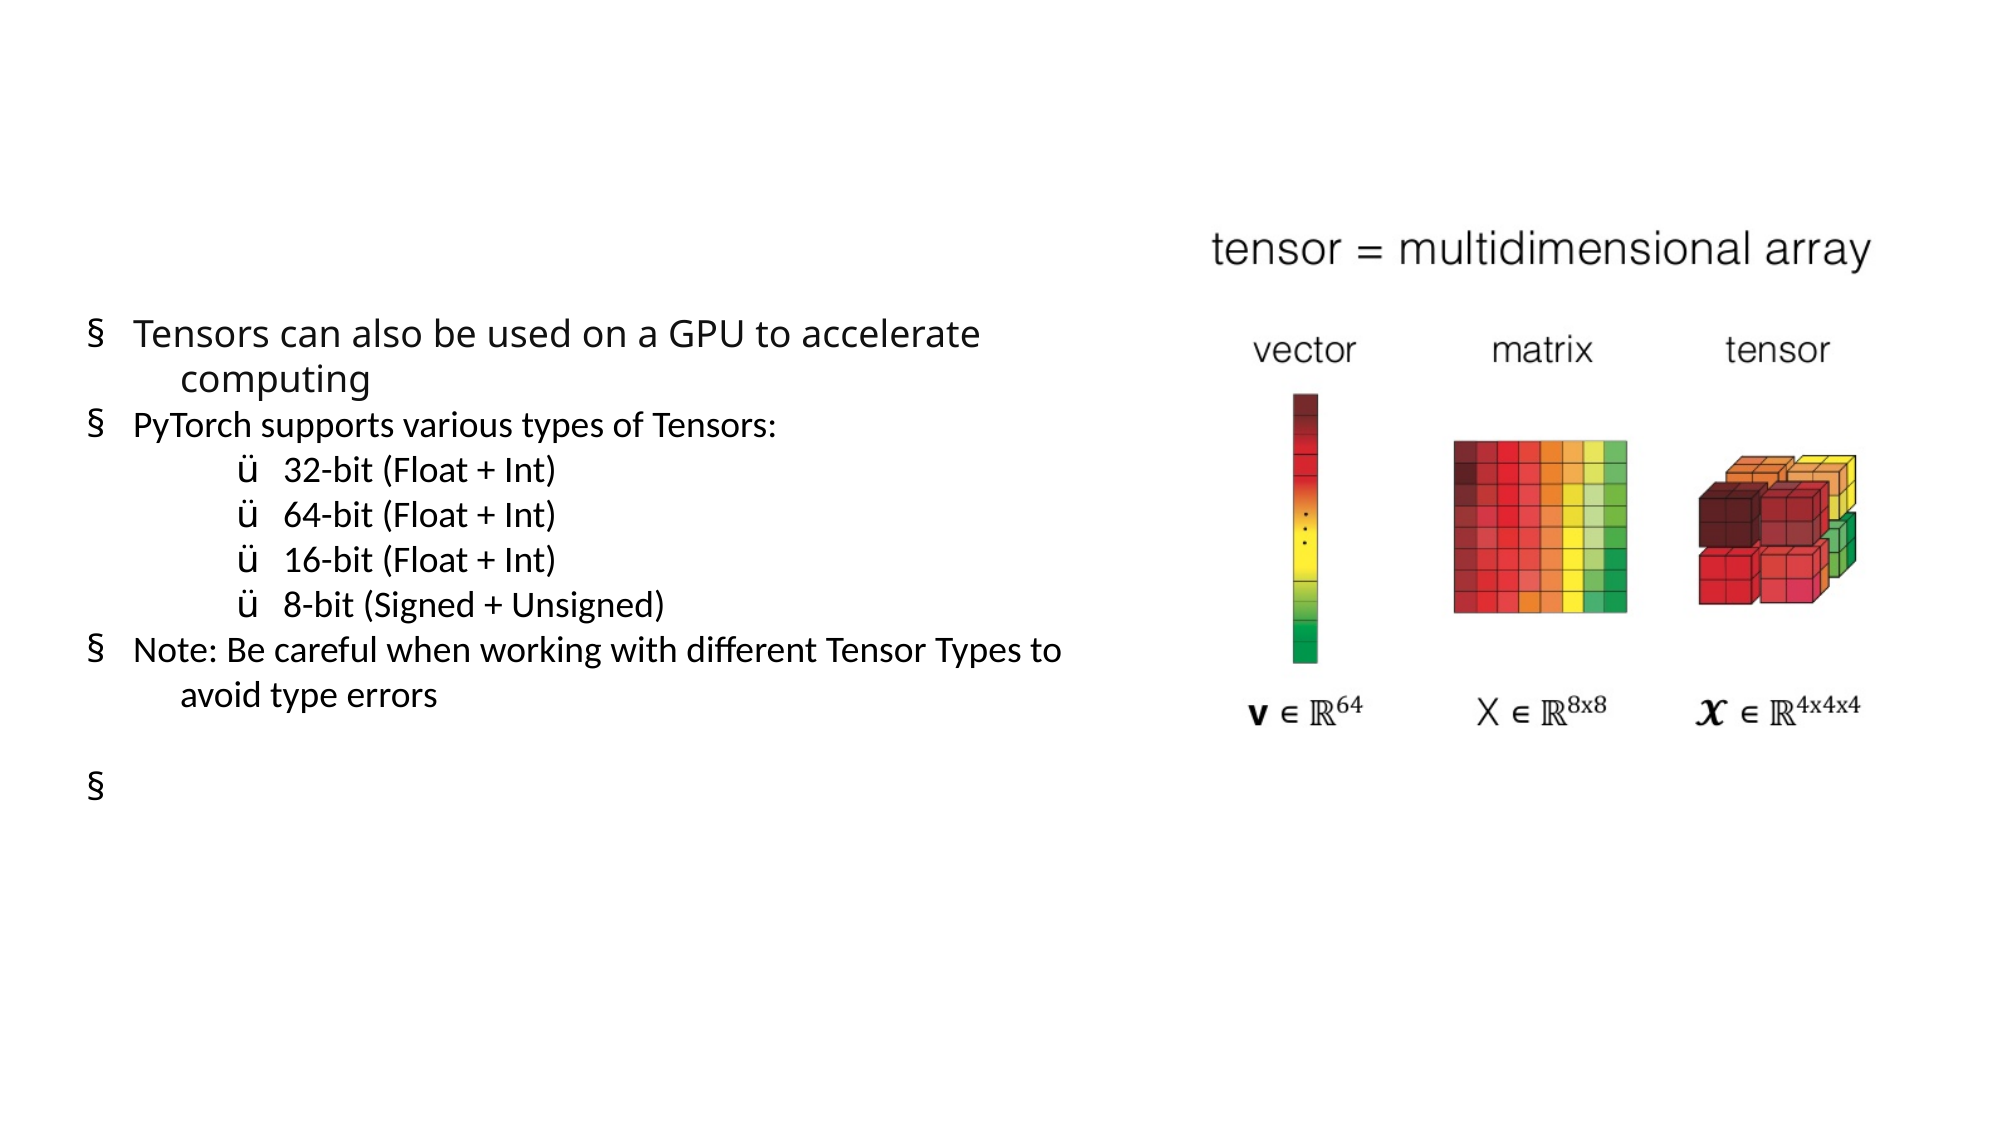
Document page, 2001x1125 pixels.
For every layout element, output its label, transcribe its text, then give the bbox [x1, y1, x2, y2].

picture [1141, 195, 1943, 797]
text_box Tensors can also be used on a GPU to accelerate computing PyTorch supports various types of Tensors: 32-bit (Float + Int) 64-bit (Float + Int) 16-bit (Float + Int) 8-bit (Signed + Unsigned) Note: Be careful when working with different Tensor Types to avoid type errors [71, 303, 1106, 819]
